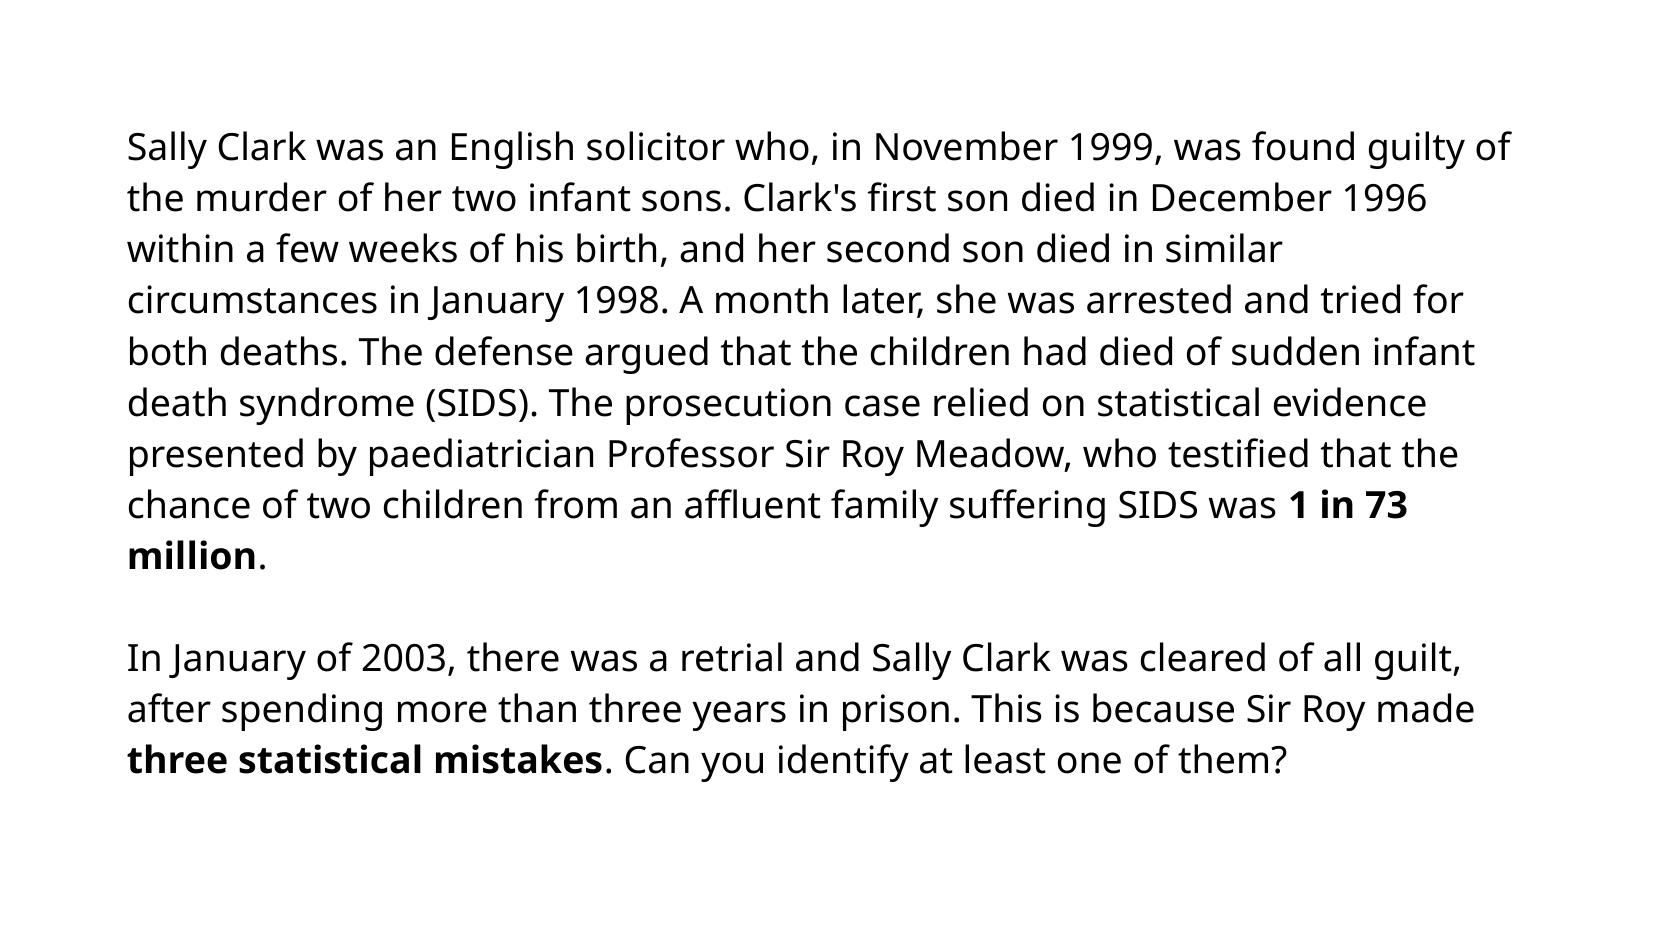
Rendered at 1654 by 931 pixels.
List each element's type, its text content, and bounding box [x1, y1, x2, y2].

text_box Sally Clark was an English solicitor who, in November 1999, was found guilty of the murder of her two infant sons. Clark's first son died in December 1996 within a few weeks of his birth, and her second son died in similar circumstances in January 1998. A month later, she was arrested and tried for both deaths. The defense argued that the children had died of sudden infant death syndrome (SIDS). The prosecution case relied on statistical evidence presented by paediatrician Professor Sir Roy Meadow, who testified that the chance of two children from an affluent family suffering SIDS was 1 in 73 million. In January of 2003, there was a retrial and Sally Clark was cleared of all guilt, after spending more than three years in prison. This is because Sir Roy made three statistical mistakes. Can you identify at least one of them? [112, 113, 1554, 821]
